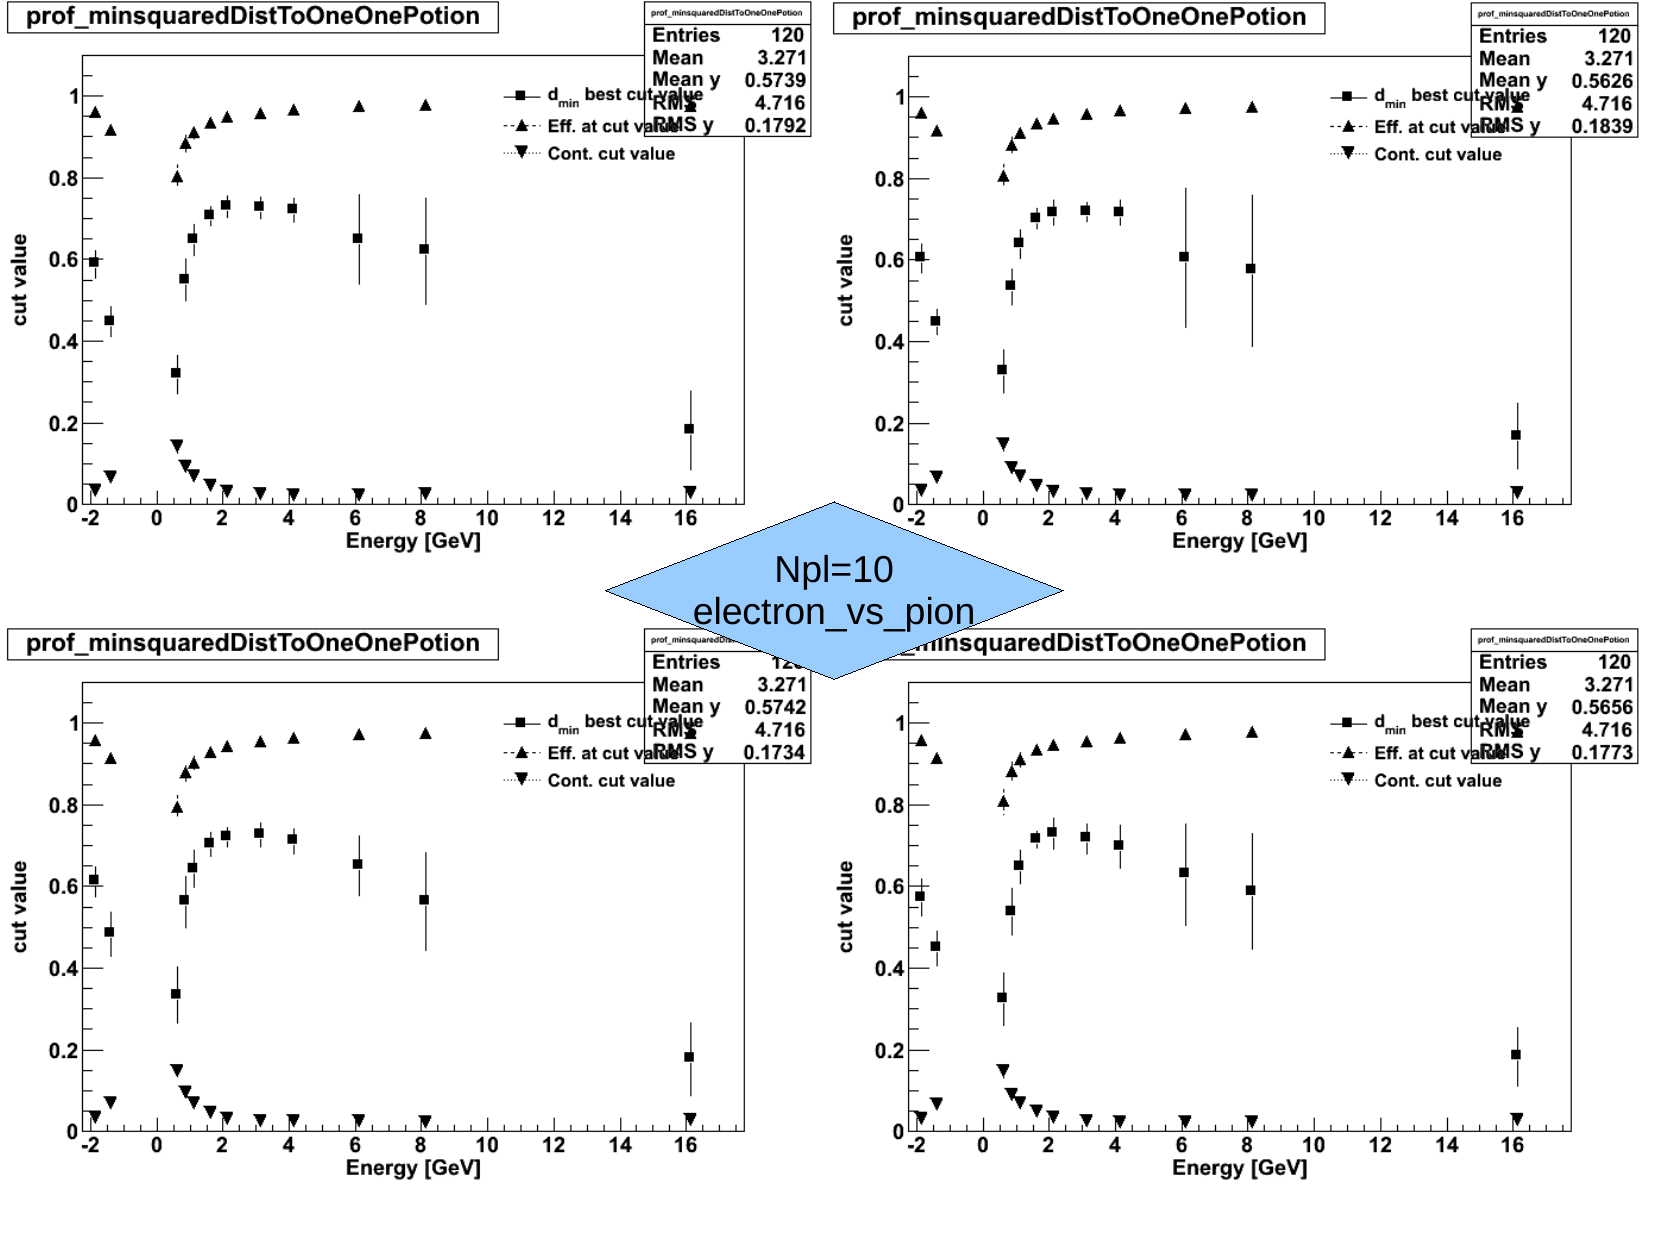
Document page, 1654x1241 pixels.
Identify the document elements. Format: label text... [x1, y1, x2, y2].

picture [0, 0, 1654, 562]
text_box Npl=10 electron_vs_pion [605, 501, 1064, 680]
picture [0, 626, 1654, 1188]
